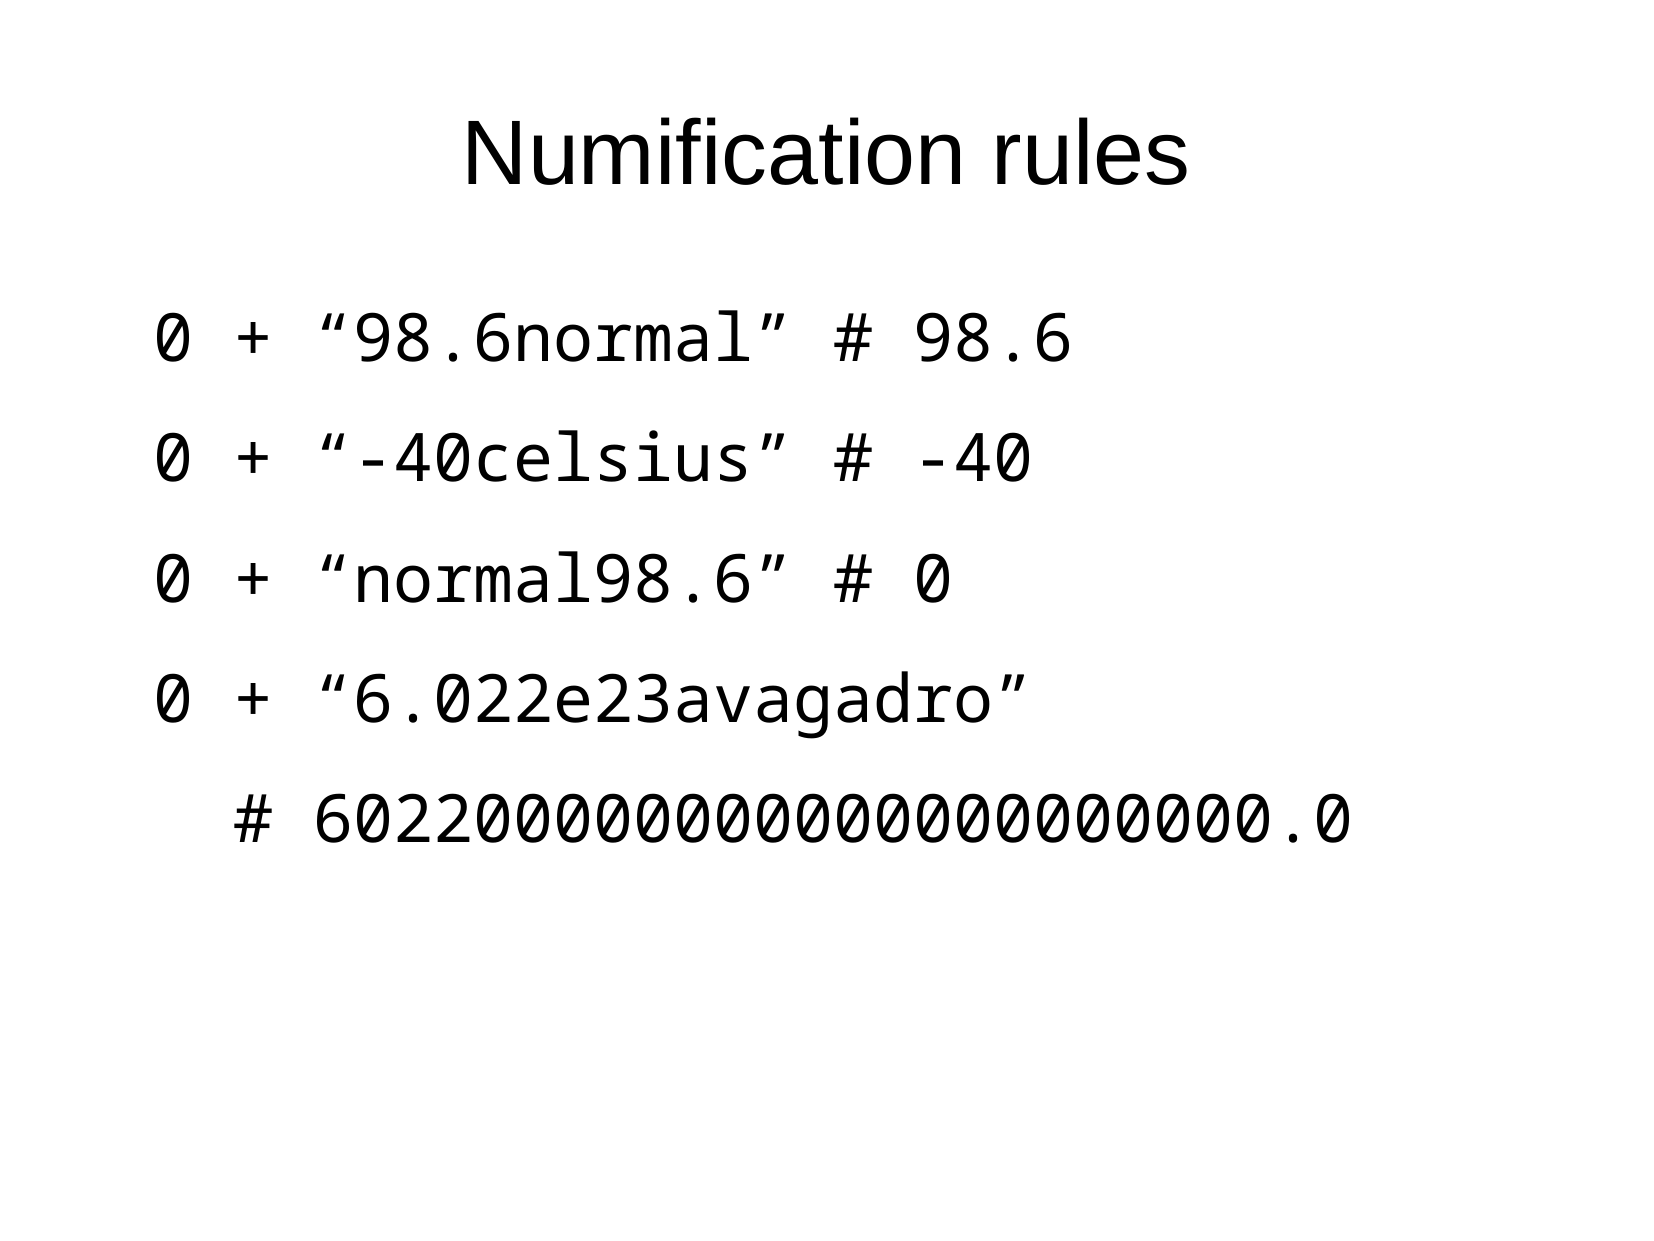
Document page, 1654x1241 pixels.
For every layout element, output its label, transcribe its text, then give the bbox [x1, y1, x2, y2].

list 0 + “98.6normal” # 98.6 0 + “-40celsius” # -40 0 + “normal98.6” # 0 0 + “6.022e23avagadro” # 602200000000000000000000.0 [82, 290, 1571, 1010]
title Numification rules [82, 49, 1571, 257]
